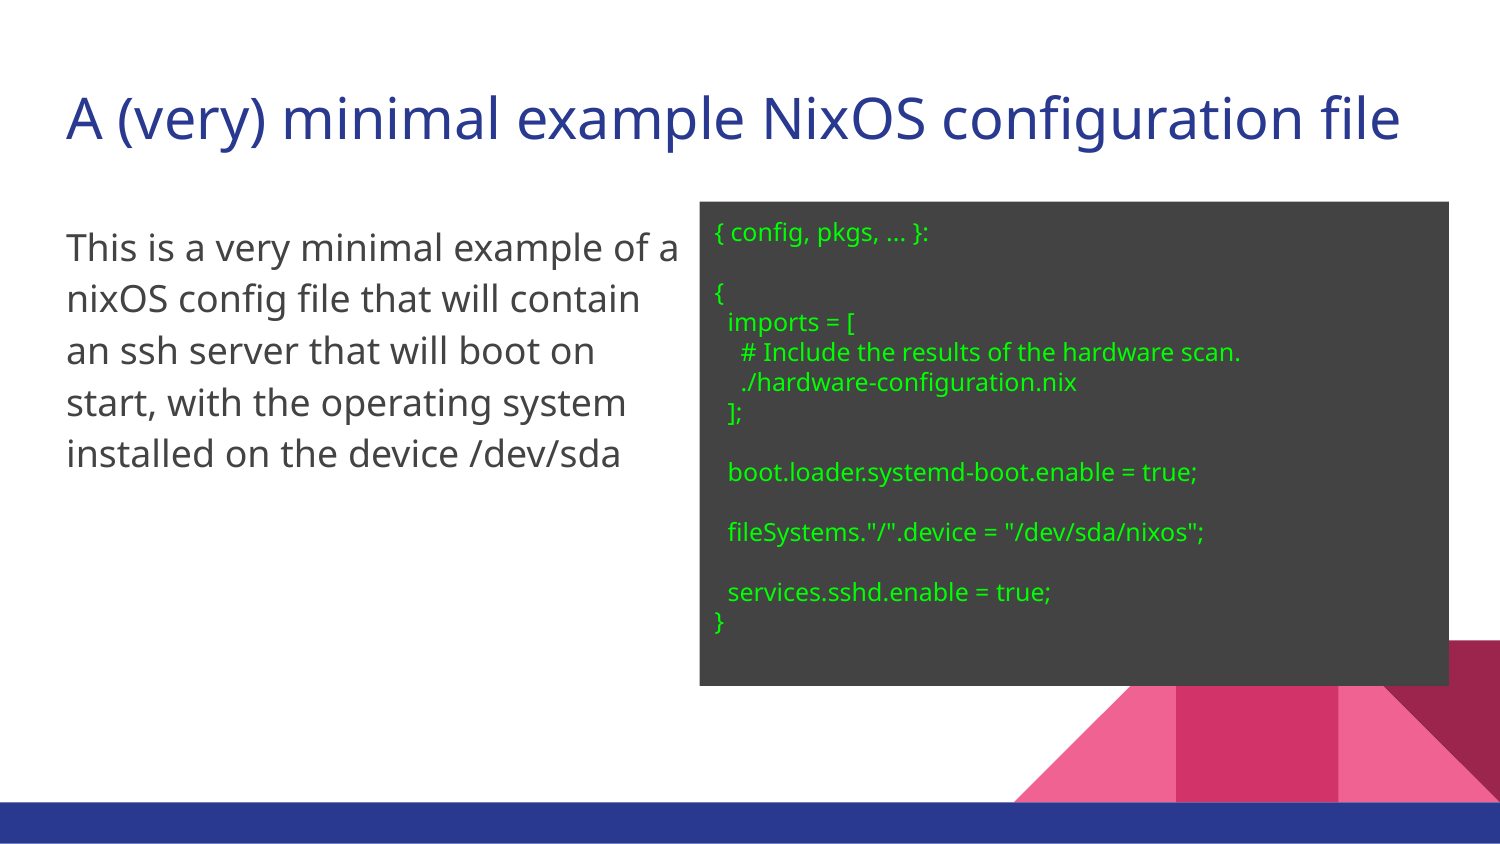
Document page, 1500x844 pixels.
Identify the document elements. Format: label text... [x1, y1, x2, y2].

text_box { config, pkgs, ... }: { imports = [ # Include the results of the hardware scan. ./hardware-configuration.nix ]; boot.loader.systemd-boot.enable = true; fileSystems."/".device = "/dev/sda/nixos"; services.sshd.enable = true; } [699, 201, 1449, 686]
title A (very) minimal example NixOS configuration file [51, 67, 1449, 167]
list This is a very minimal example of a nixOS config file that will contain an ssh server that will boot on start, with the operating system installed on the device /dev/sda [51, 201, 699, 558]
